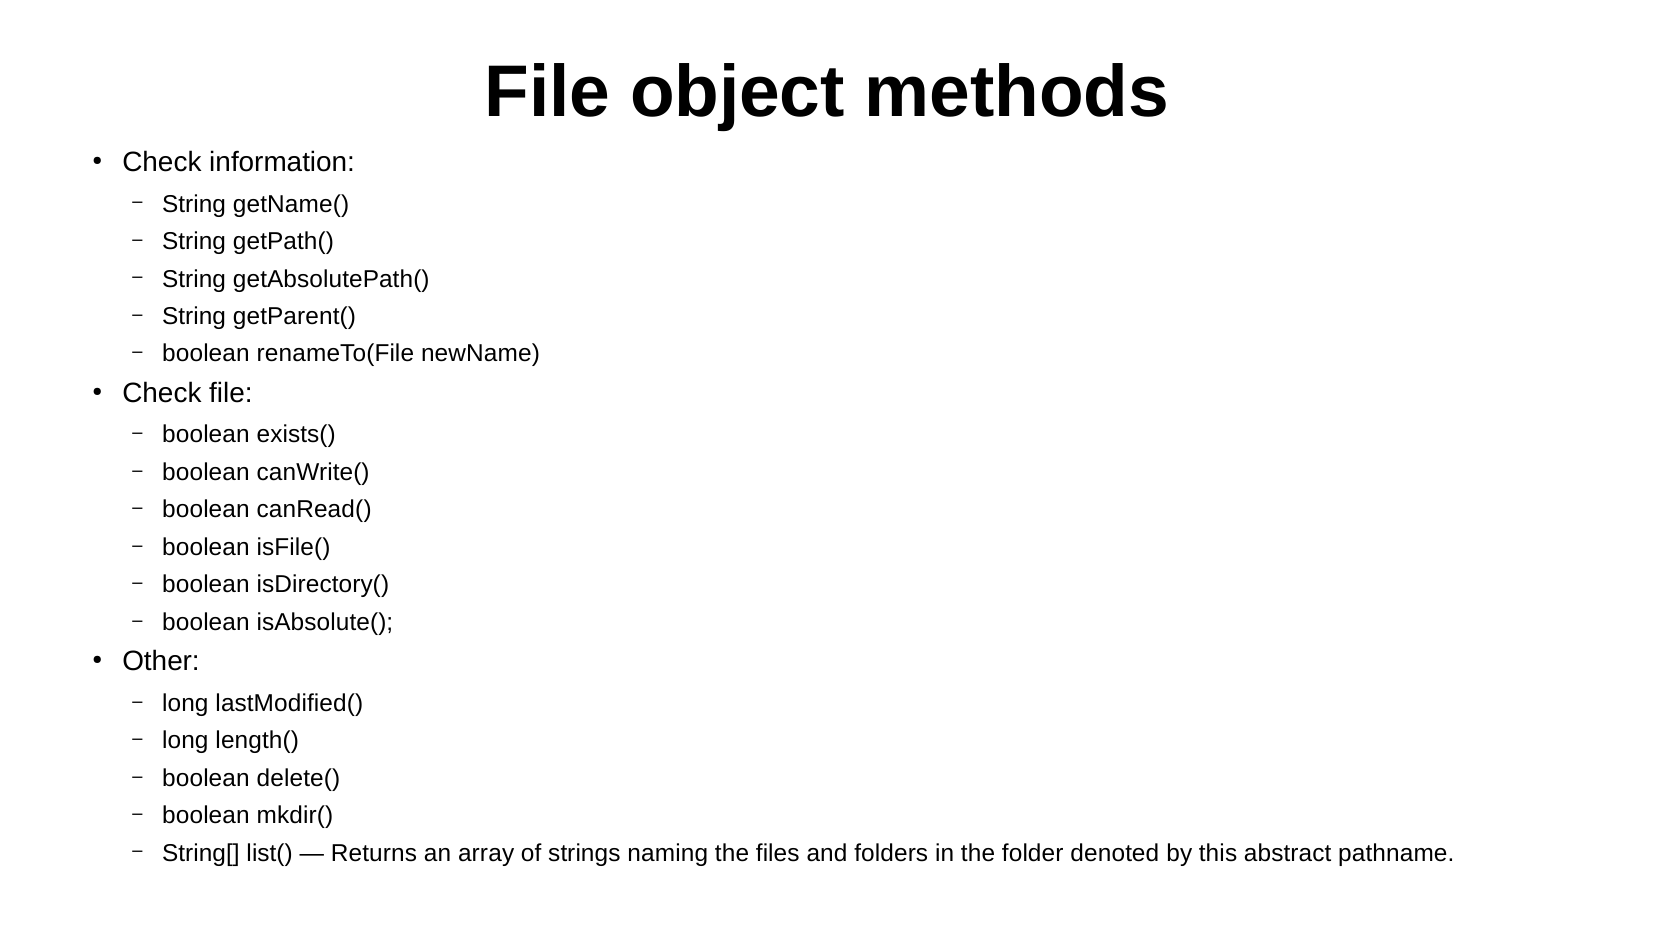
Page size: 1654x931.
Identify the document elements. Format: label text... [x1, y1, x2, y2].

title File object methods [82, 37, 1571, 147]
list Check information: String getName() String getPath() String getAbsolutePath() String getParent() boolean renameTo(File newName) Check file: boolean exists() boolean canWrite() boolean canRead() boolean isFile() boolean isDirectory() boolean isAbsolute(); Other: long lastModified() long length() boolean delete() boolean mkdir() String[] list() — Returns an array of strings naming the files and folders in the folder denoted by this abstract pathname. [82, 146, 1548, 877]
